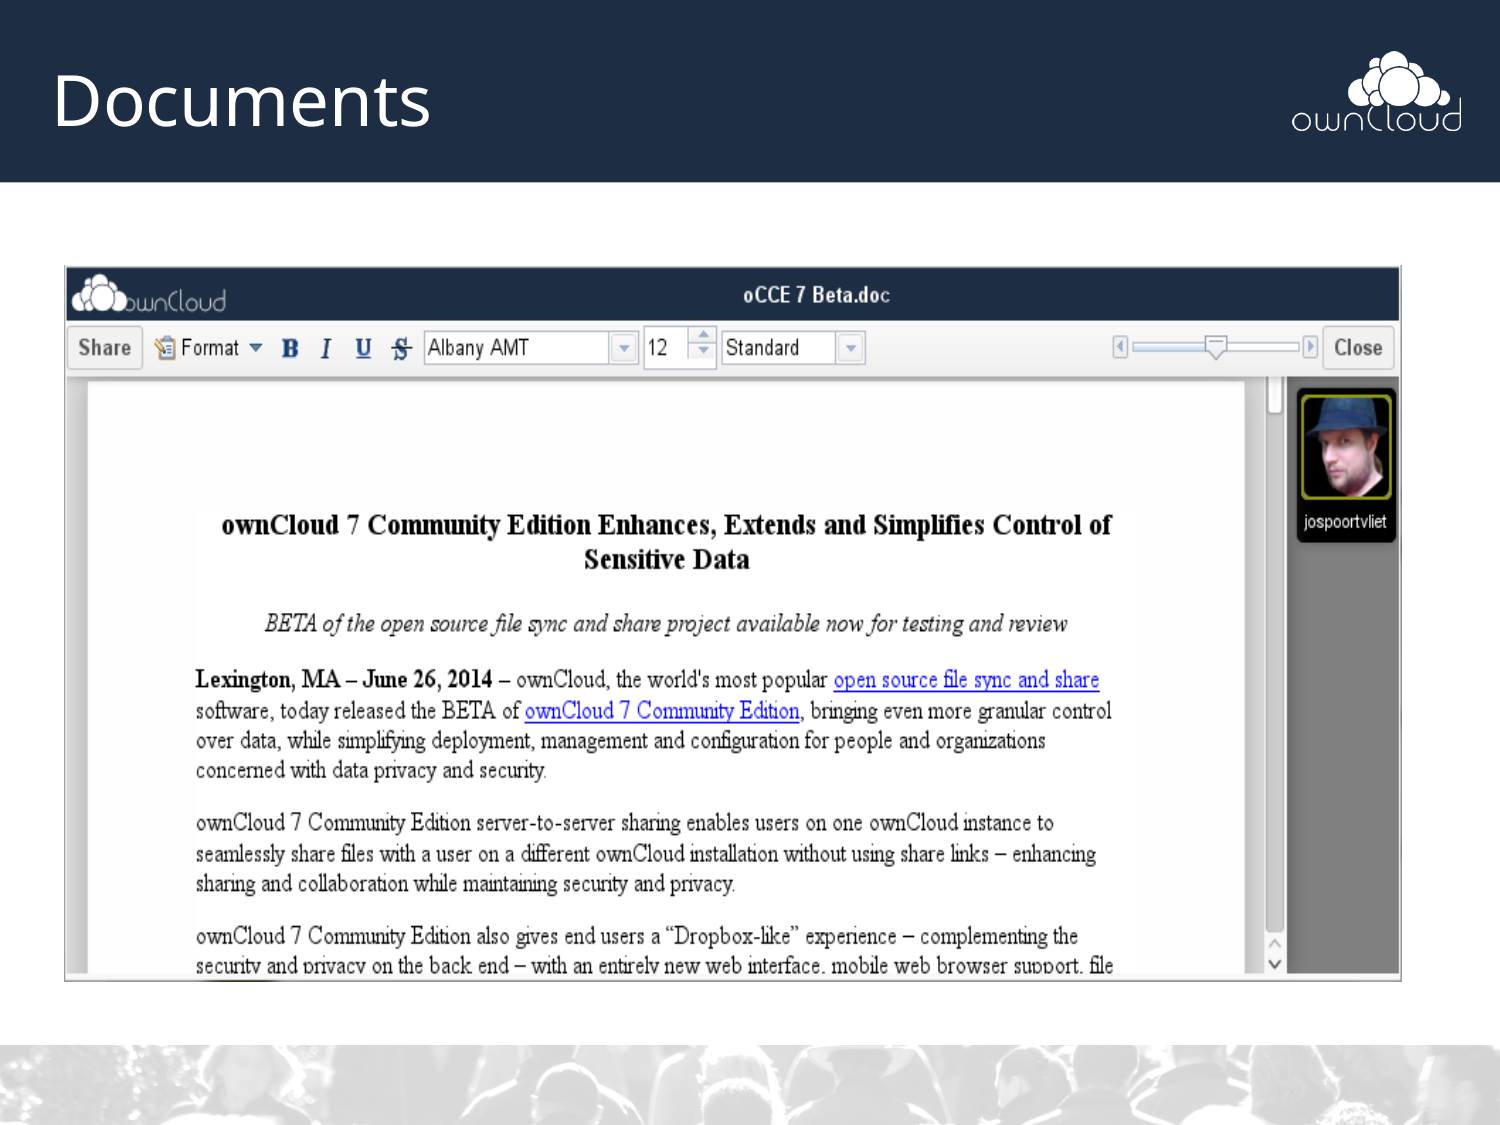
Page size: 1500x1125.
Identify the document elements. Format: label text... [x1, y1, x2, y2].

picture [1292, 51, 1461, 131]
picture [0, 1045, 1500, 1125]
text_box Documents [36, 0, 1250, 199]
picture [64, 265, 1402, 983]
